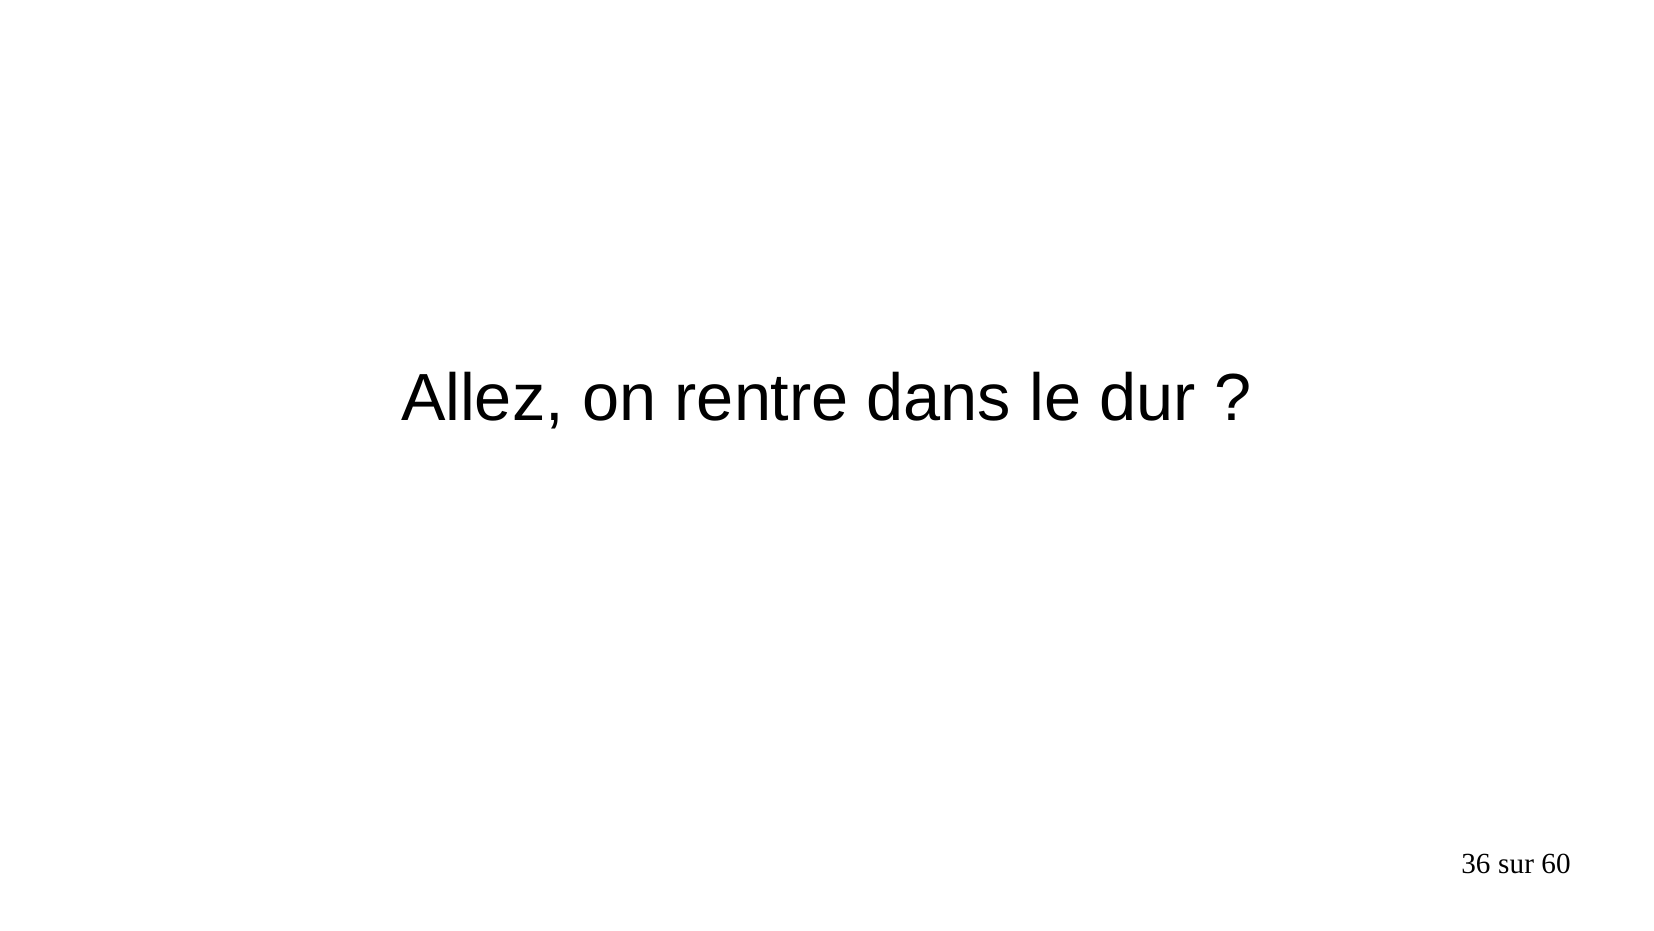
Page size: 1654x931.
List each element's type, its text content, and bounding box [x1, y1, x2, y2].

subtitle Allez, on rentre dans le dur ? [82, 37, 1571, 757]
